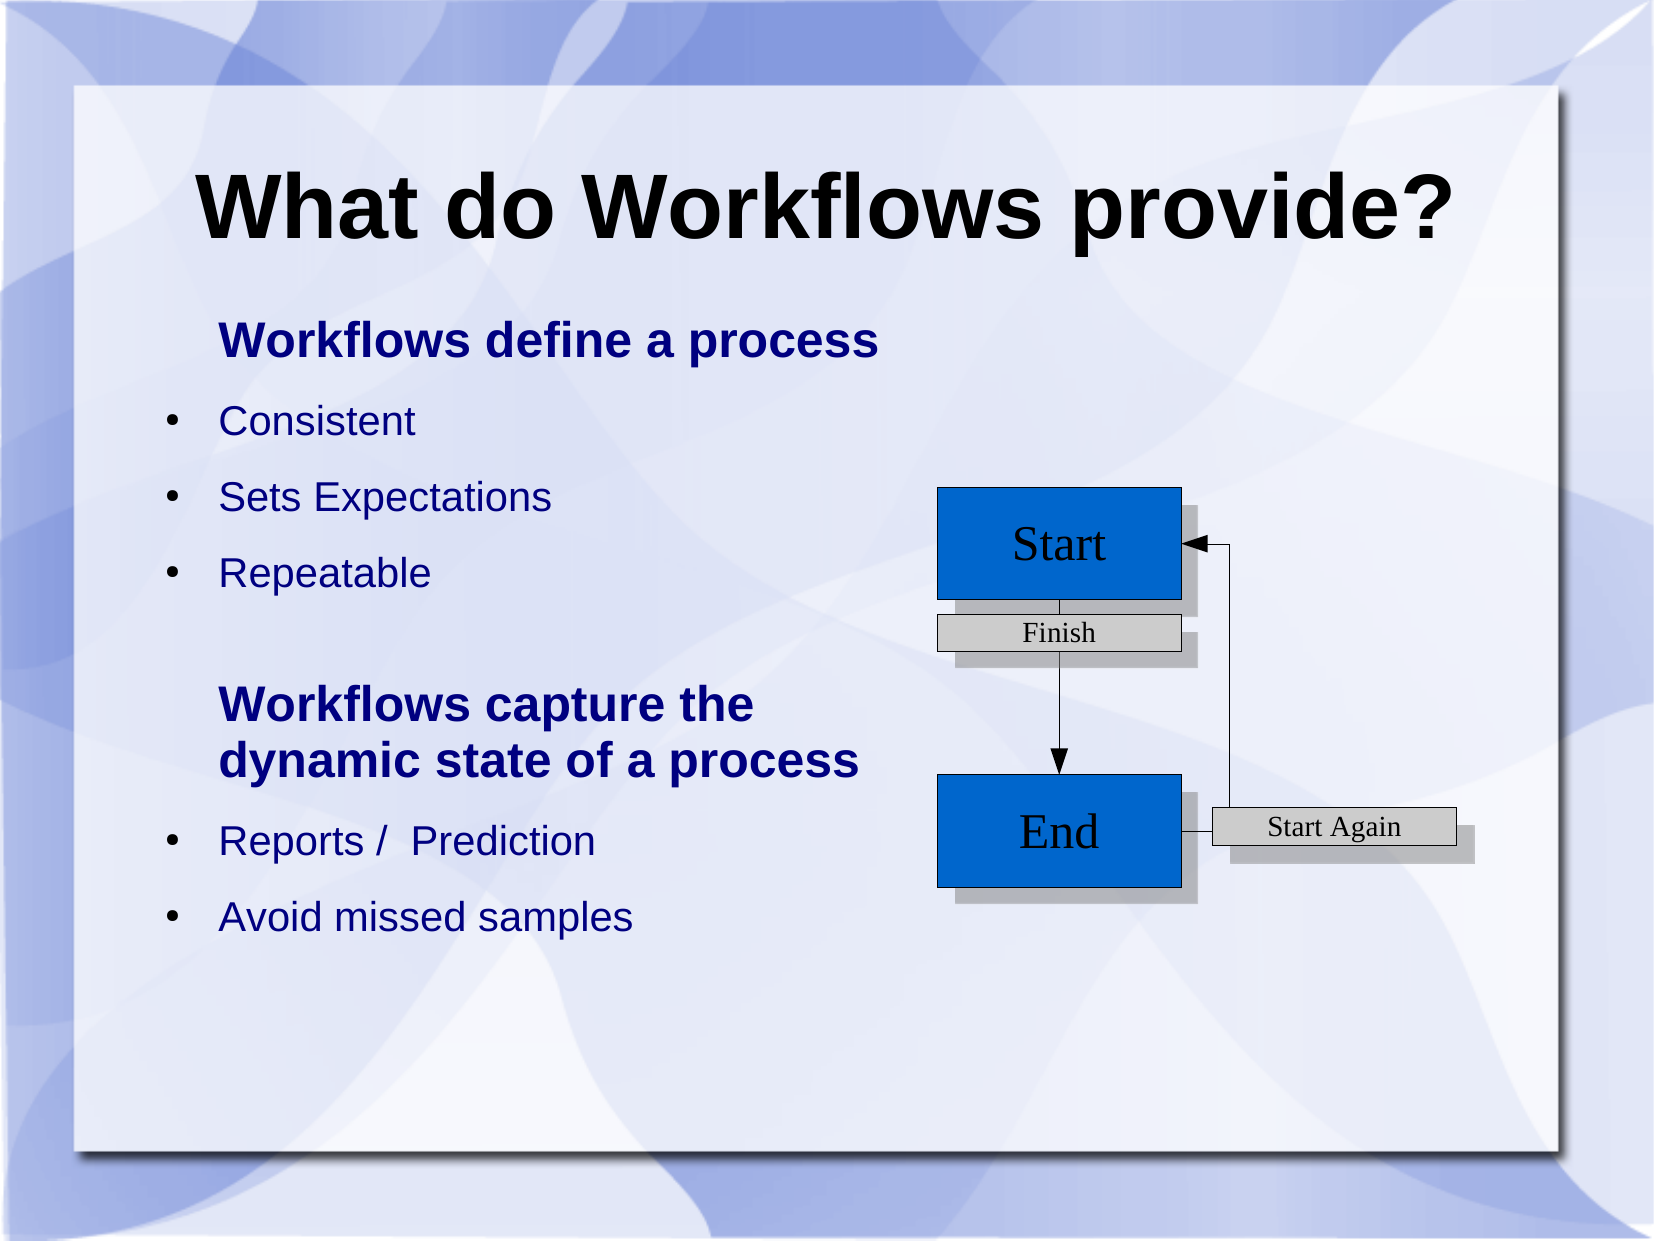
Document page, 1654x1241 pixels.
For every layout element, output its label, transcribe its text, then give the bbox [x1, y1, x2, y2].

title What do Workflows provide? [147, 117, 1506, 296]
text_box Start Again [1212, 807, 1457, 846]
picture [0, 0, 1654, 1241]
list Workflows define a process Consistent Sets Expectations Repeatable Workflows capture the dynamic state of a process Reports / Prediction Avoid missed samples [147, 312, 938, 1051]
text_box End [937, 774, 1182, 888]
text_box Start [937, 487, 1182, 600]
text_box Finish [937, 614, 1182, 652]
